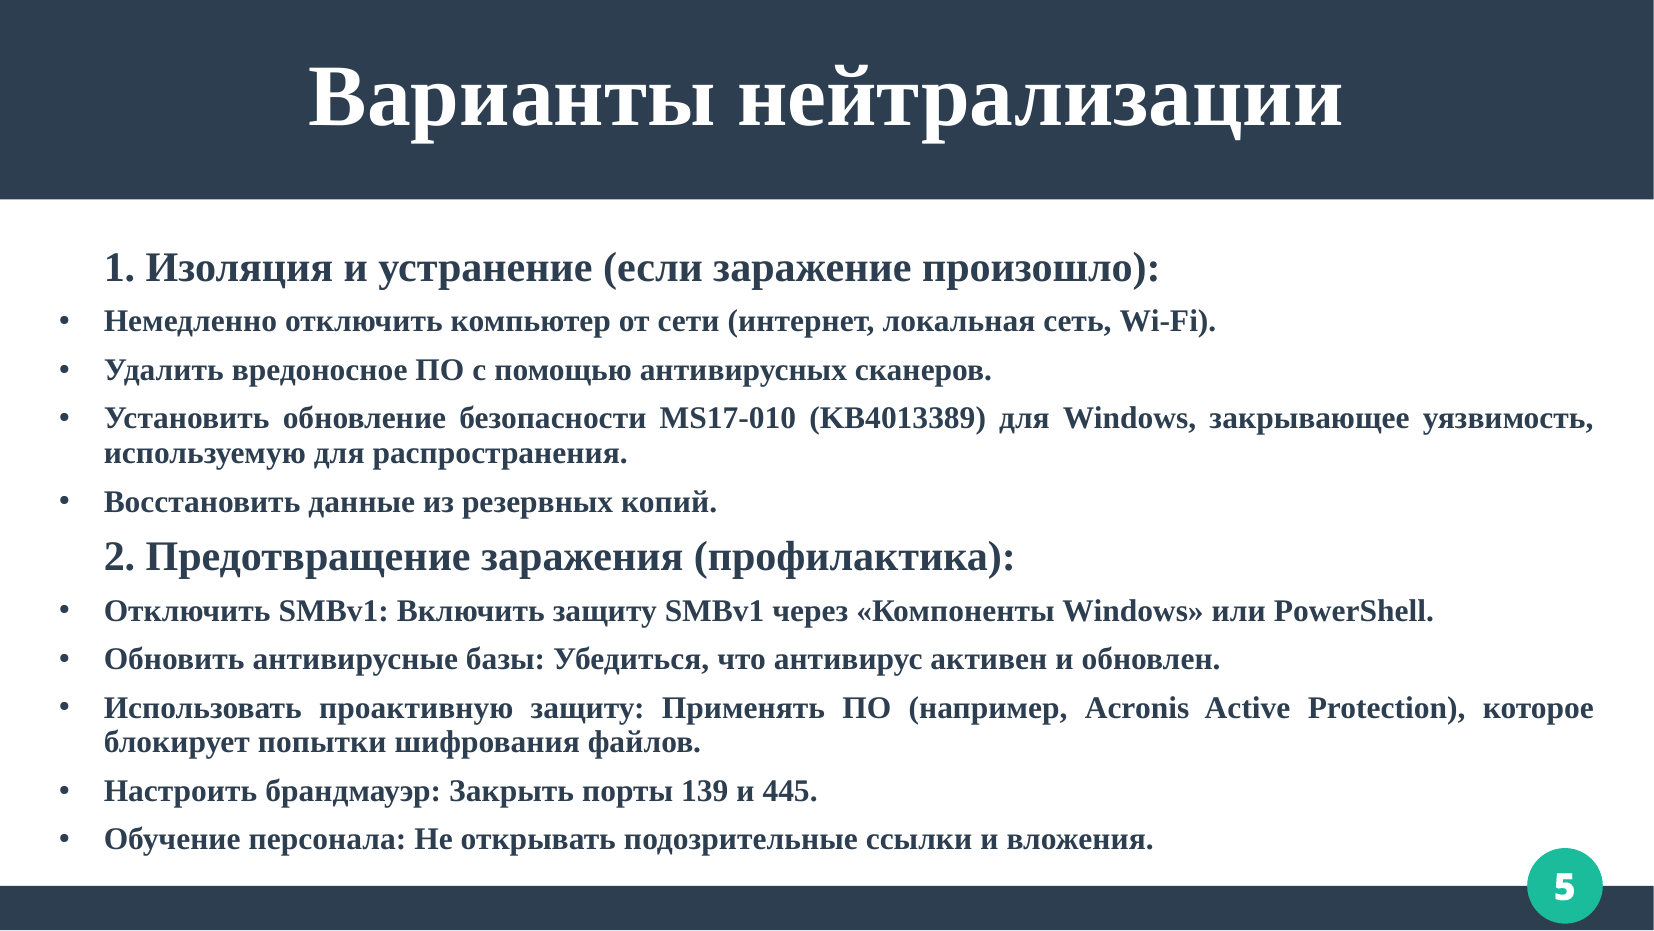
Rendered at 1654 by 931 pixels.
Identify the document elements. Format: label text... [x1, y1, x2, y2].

list 1. Изоляция и устранение (если заражение произошло): Немедленно отключить компьютер от сети (интернет, локальная сеть, Wi-Fi). Удалить вредоносное ПО с помощью антивирусных сканеров. Установить обновление безопасности MS17-010 (KB4013389) для Windows, закрывающее уязвимость, используемую для распространения. Восстановить данные из резервных копий. 2. Предотвращение заражения (профилактика): Отключить SMBv1: Включить защиту SMBv1 через «Компоненты Windows» или PowerShell. Обновить антивирусные базы: Убедиться, что антивирус активен и обновлен. Использовать проактивную защиту: Применять ПО (например, Acronis Active Protection), которое блокирует попытки шифрования файлов. Настроить брандмауэр: Закрыть порты 139 и 445. Обучение персонала: Не открывать подозрительные ссылки и вложения. [59, 243, 1595, 864]
title Варианты нейтрализации [59, 37, 1595, 155]
